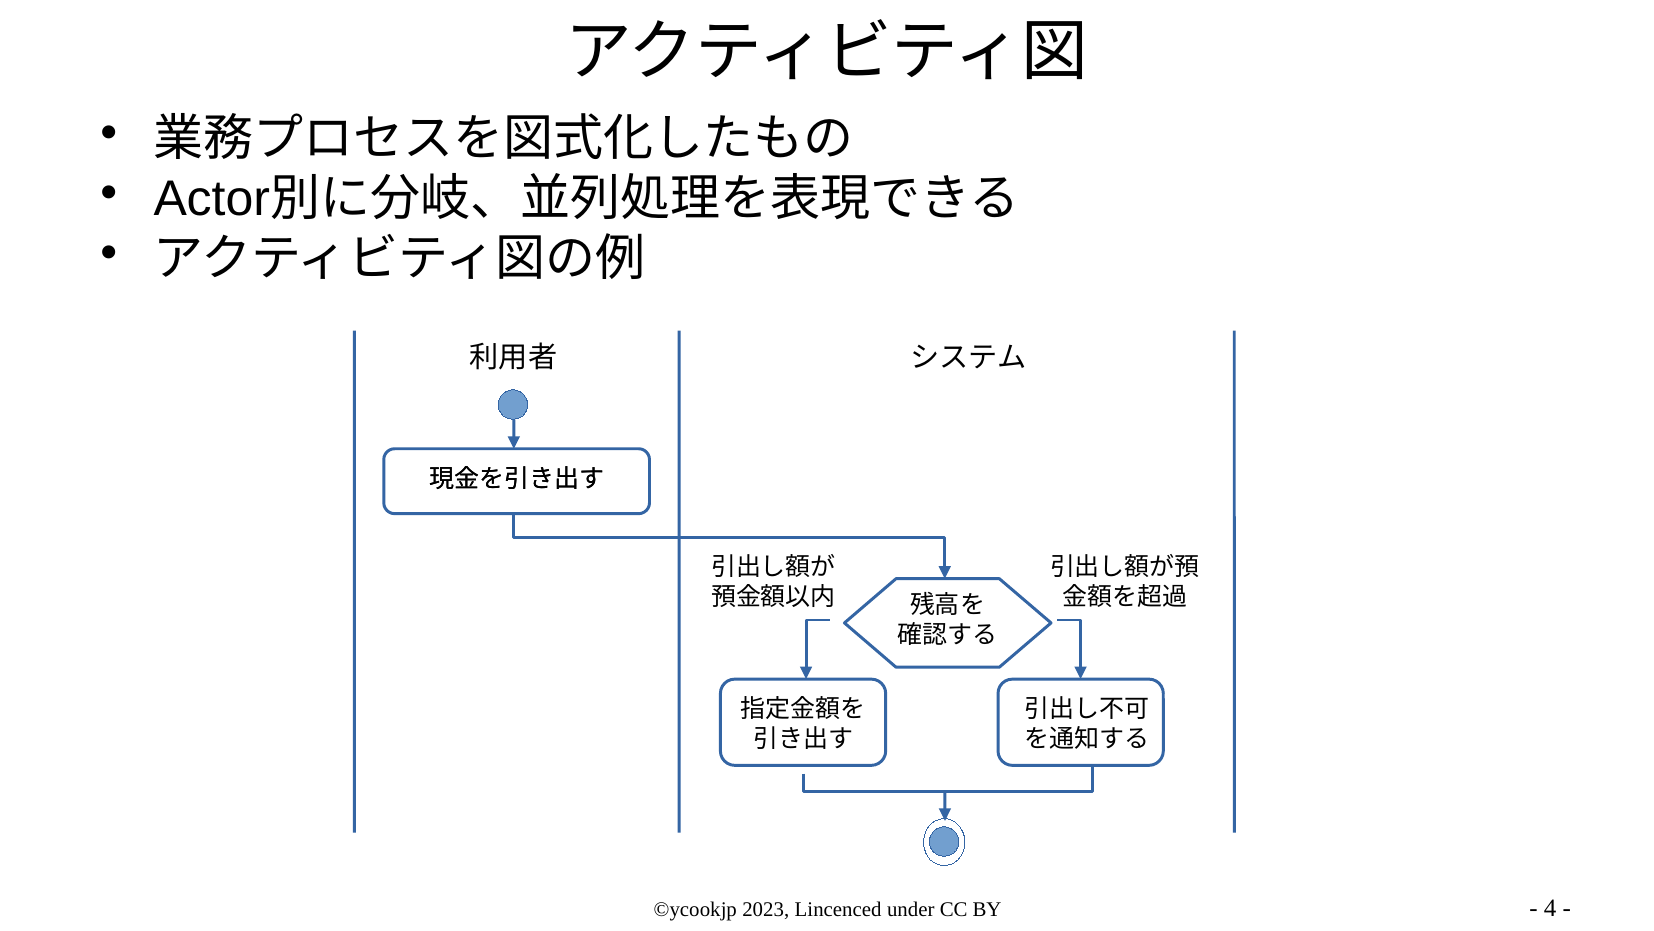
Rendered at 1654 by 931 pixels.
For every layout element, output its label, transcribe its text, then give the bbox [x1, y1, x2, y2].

text_box 引出し額が預金額以内 [690, 543, 857, 624]
text_box 指定金額を引き出す [720, 685, 886, 766]
text_box [498, 389, 528, 420]
list 業務プロセスを図式化したもの Actor別に分岐、並列処理を表現できる アクティビティ図の例 [82, 105, 1571, 384]
text_box 引出し不可を通知する [1157, 685, 1176, 766]
text_box 引出し不可を通知する [1000, 685, 1161, 763]
text_box システム [820, 330, 1117, 390]
text_box 引出し額が預金額を超過 [1033, 543, 1217, 624]
title アクティビティ図 [82, 4, 1571, 92]
text_box 残高を 確認する [879, 581, 1016, 662]
text_box [929, 826, 959, 857]
text_box 現金を引き出す [383, 454, 650, 514]
text_box 利用者 [366, 330, 662, 390]
